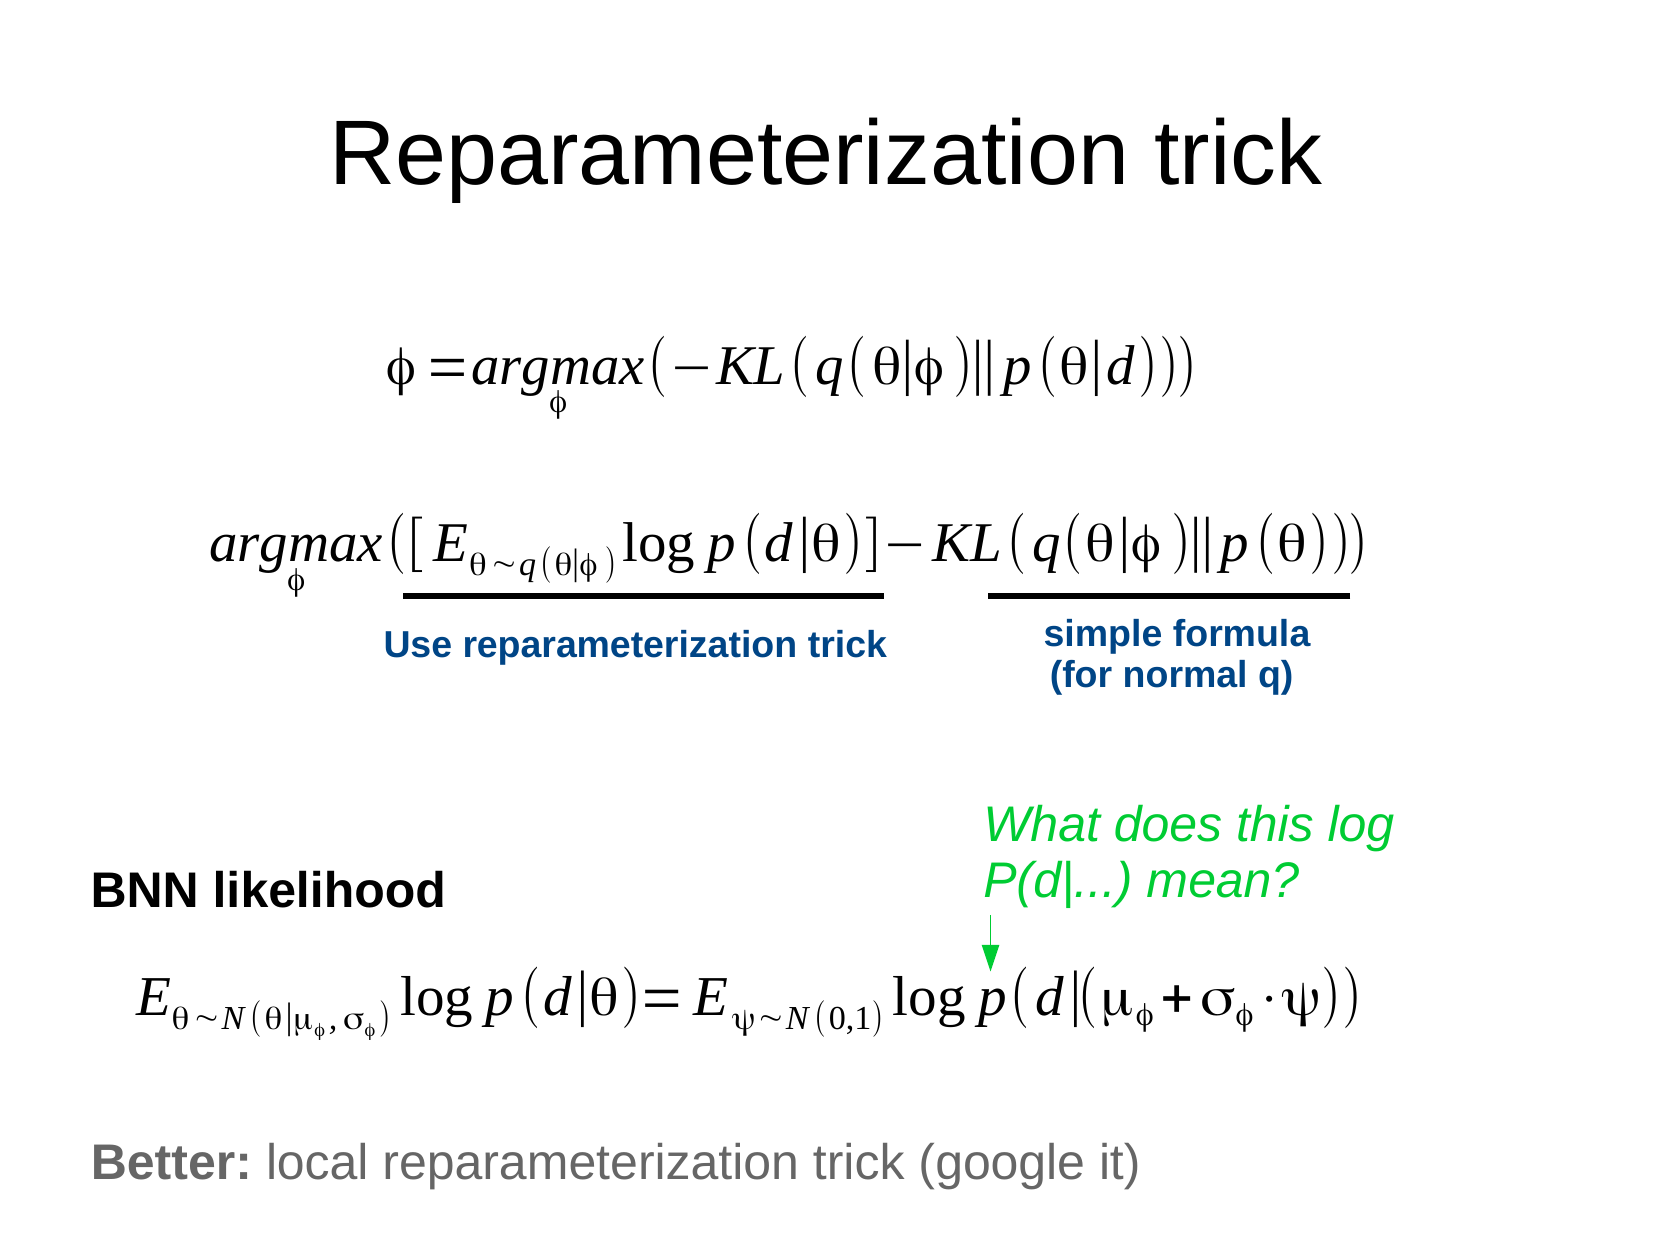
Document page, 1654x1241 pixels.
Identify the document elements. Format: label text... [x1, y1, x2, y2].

text_box What does this log P(d|...) mean? [947, 795, 1476, 909]
text_box simple formula (for normal q) [1018, 604, 1326, 704]
chart [118, 962, 1376, 1040]
text_box Use reparameterization trick [368, 616, 903, 674]
title Reparameterization trick [82, 49, 1571, 257]
text_box Better: local reparameterization trick (google it) [76, 1126, 1157, 1198]
text_box BNN likelihood [75, 855, 462, 927]
chart [372, 332, 1212, 421]
chart [194, 509, 1383, 598]
